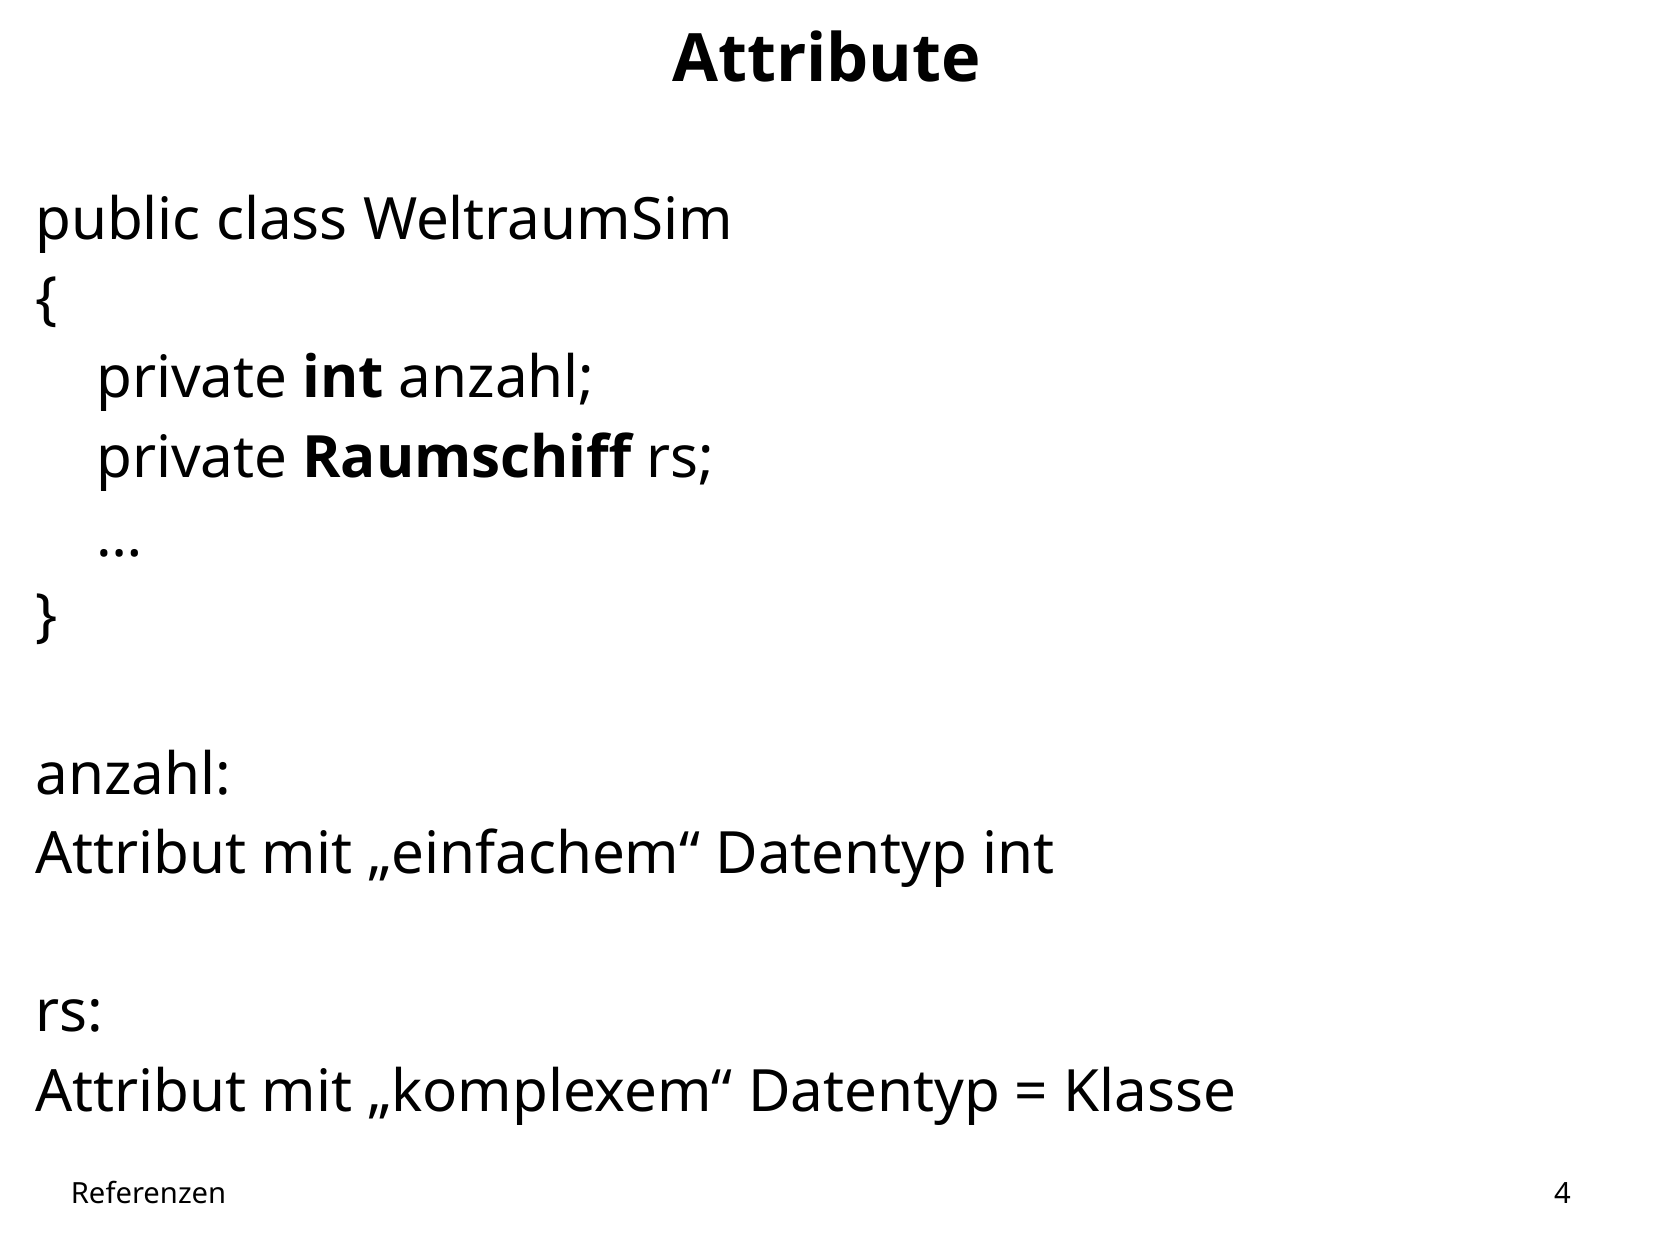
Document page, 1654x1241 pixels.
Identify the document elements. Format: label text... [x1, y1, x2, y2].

list public class WeltraumSim { private int anzahl; private Raumschiff rs; … } anzahl: Attribut mit „einfachem“ Datentyp int rs: Attribut mit „komplexem“ Datentyp = Klasse [35, 177, 1619, 1158]
title Attribute [0, 5, 1654, 107]
